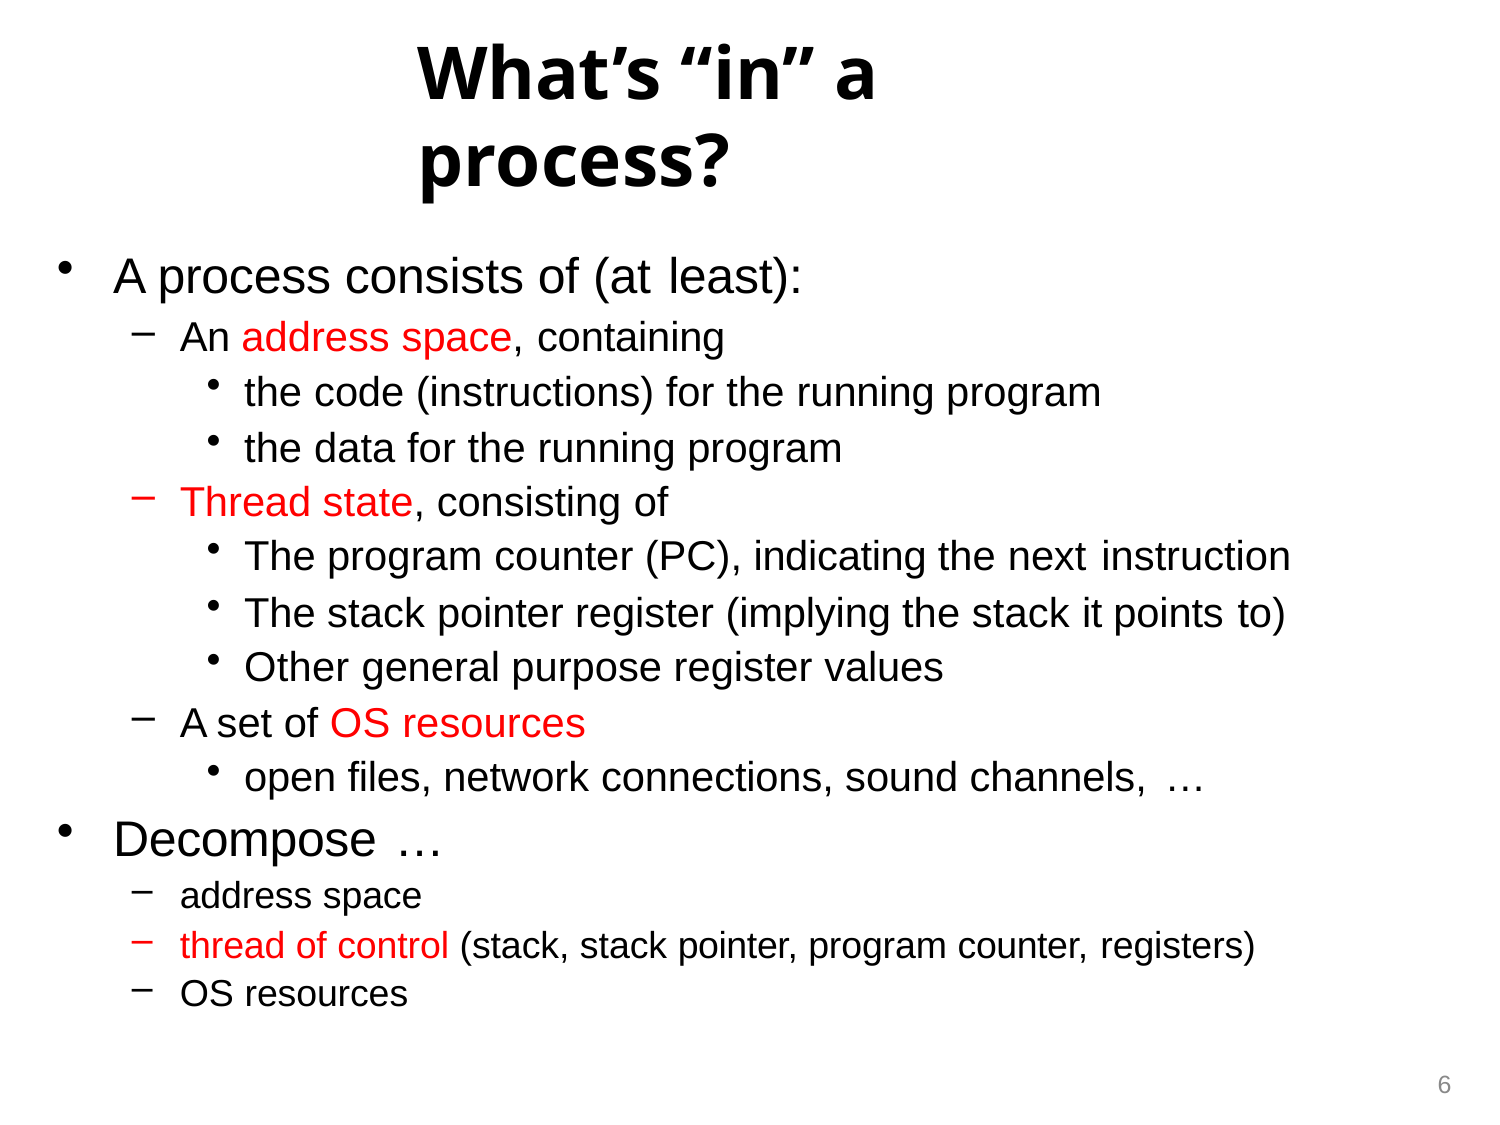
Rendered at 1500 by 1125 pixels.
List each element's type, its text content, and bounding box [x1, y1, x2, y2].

text_box A process consists of (at least): An address space, containing the code (instructions) for the running program the data for the running program Thread state, consisting of The program counter (PC), indicating the next instruction The stack pointer register (implying the stack it points to) Other general purpose register values A set of OS resources open files, network connections, sound channels, … Decompose … address space thread of control (stack, stack pointer, program counter, registers) OS resources [54, 233, 1293, 1014]
text_box <number> [1422, 1069, 1458, 1099]
title What’s “in” a process? [415, 17, 1084, 208]
